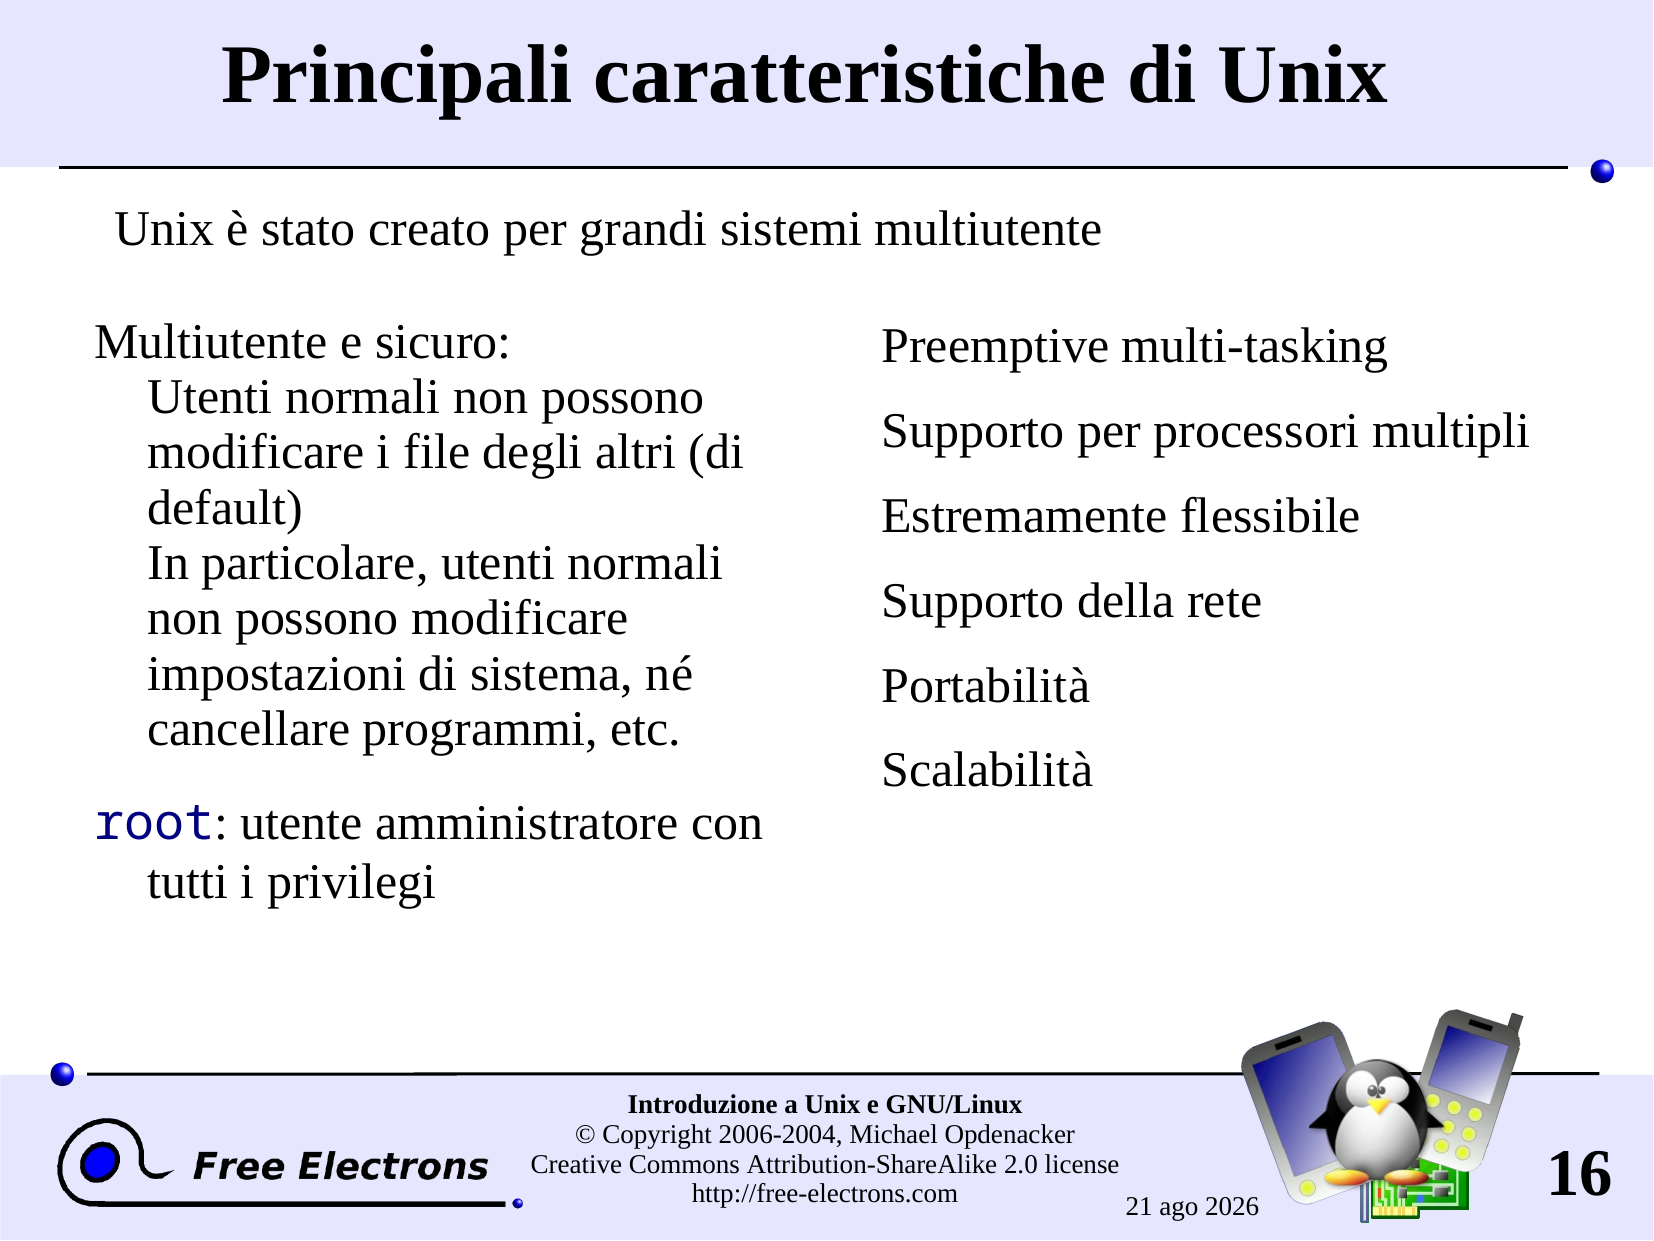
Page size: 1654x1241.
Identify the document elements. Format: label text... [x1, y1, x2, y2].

list Preemptive multi-tasking Supporto per processori multipli Estremamente flessibile Supporto della rete Portabilità Scalabilità [863, 318, 1553, 1019]
picture [50, 1107, 527, 1216]
list Multiutente e sicuro: Utenti normali non possono modificare i file degli altri (di default) In particolare, utenti normali non possono modificare impostazioni di sistema, né cancellare programmi, etc. root: utente amministratore con tutti i privilegi [76, 313, 766, 1037]
picture [1225, 1019, 1536, 1241]
title Principali caratteristiche di Unix [60, 12, 1551, 138]
list Unix è stato creato per grandi sistemi multiutente [96, 200, 1469, 333]
